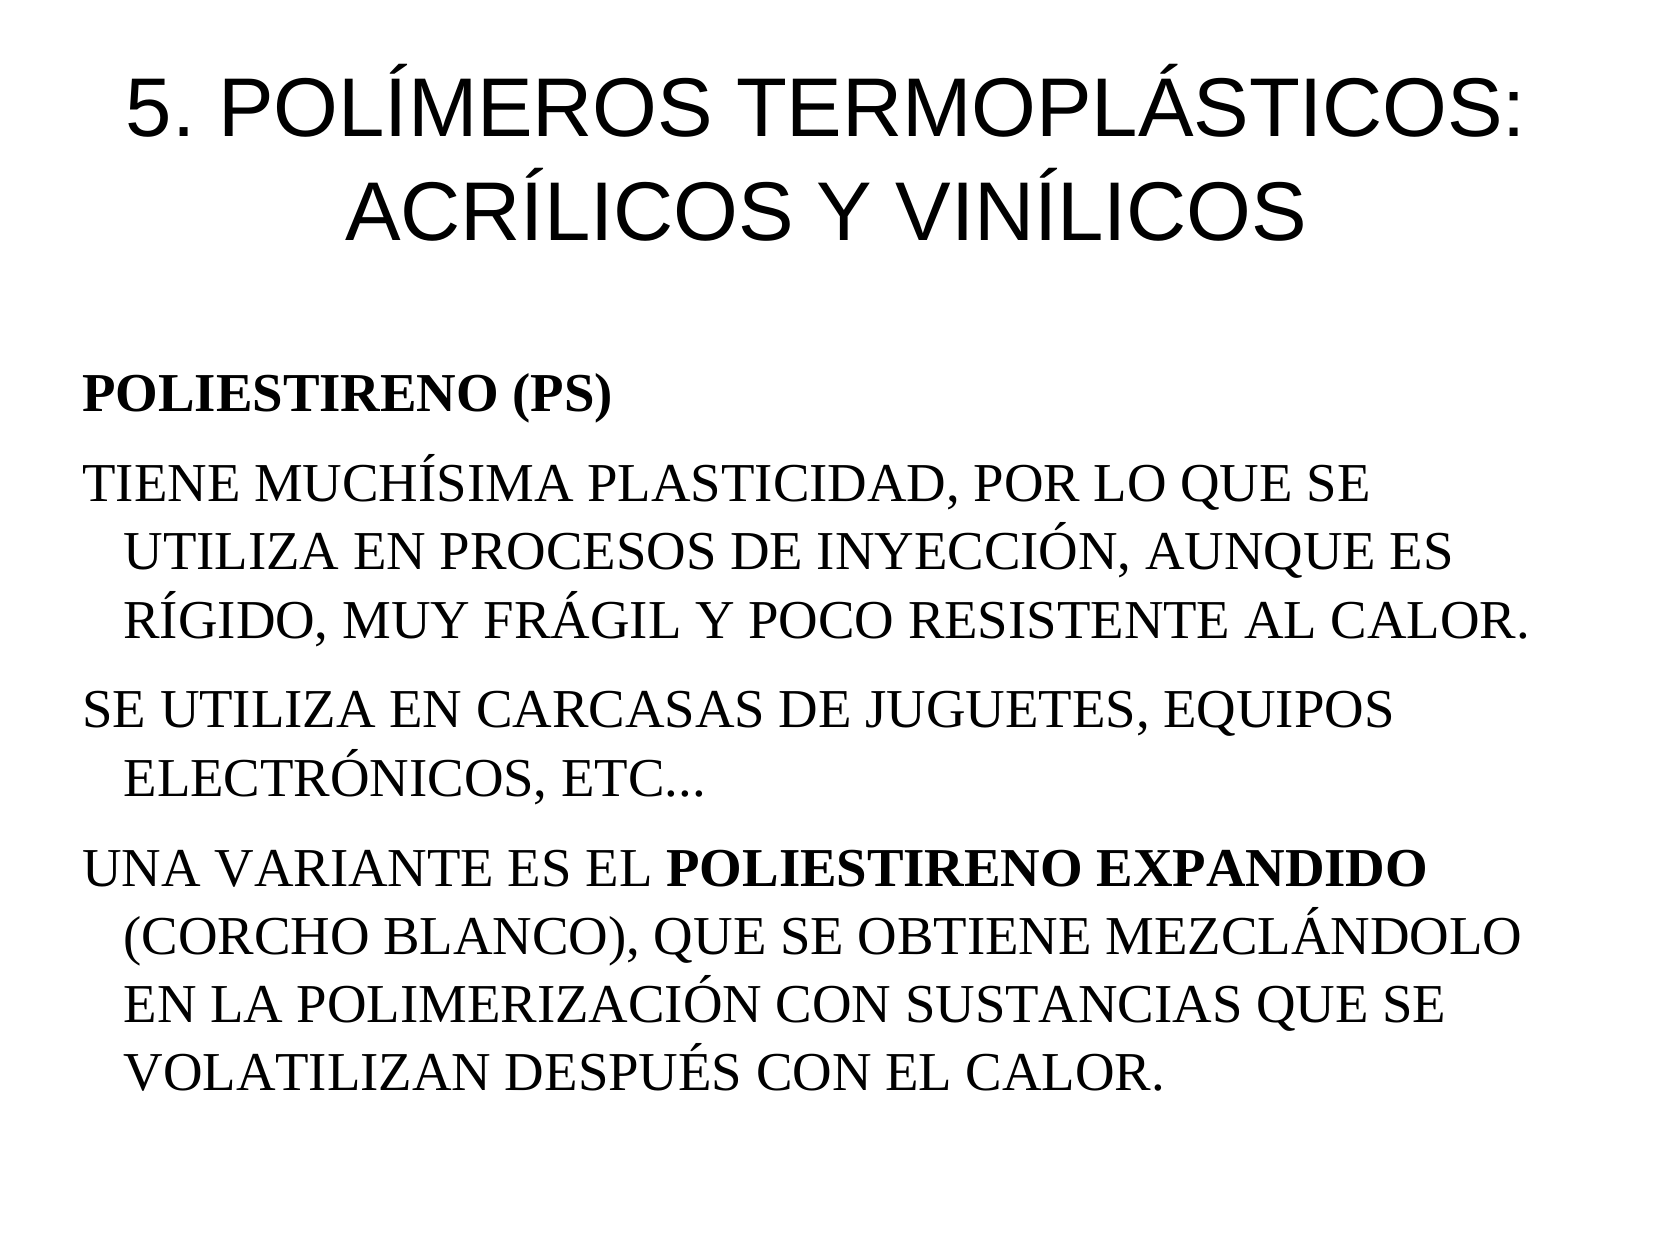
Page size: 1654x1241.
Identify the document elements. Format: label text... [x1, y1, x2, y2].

list POLIESTIRENO (PS) TIENE MUCHÍSIMA PLASTICIDAD, POR LO QUE SE UTILIZA EN PROCESOS DE INYECCIÓN, AUNQUE ES RÍGIDO, MUY FRÁGIL Y POCO RESISTENTE AL CALOR. SE UTILIZA EN CARCASAS DE JUGUETES, EQUIPOS ELECTRÓNICOS, ETC... UNA VARIANTE ES EL POLIESTIRENO EXPANDIDO (CORCHO BLANCO), QUE SE OBTIENE MEZCLÁNDOLO EN LA POLIMERIZACIÓN CON SUSTANCIAS QUE SE VOLATILIZAN DESPUÉS CON EL CALOR. [82, 354, 1571, 1109]
title 5. POLÍMEROS TERMOPLÁSTICOS: ACRÍLICOS Y VINÍLICOS [82, 48, 1571, 257]
